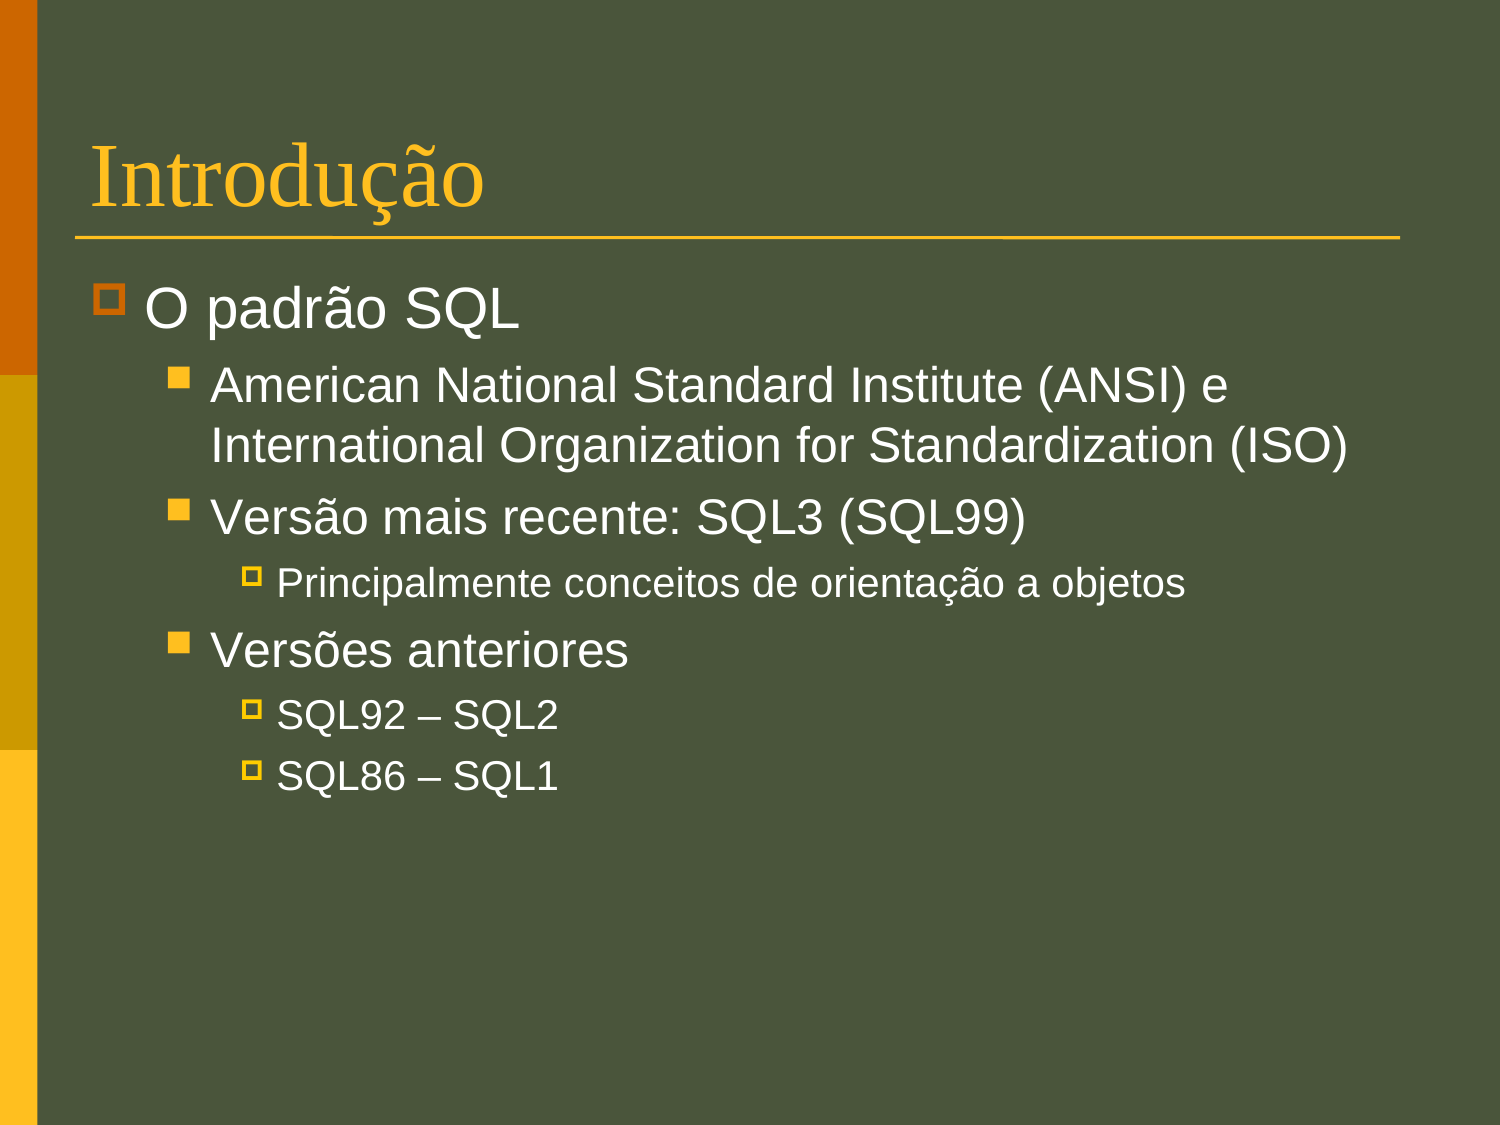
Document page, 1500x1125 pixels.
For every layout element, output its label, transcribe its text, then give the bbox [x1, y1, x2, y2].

title Introdução [75, 45, 1426, 233]
list O padrão SQL American National Standard Institute (ANSI) e International Organization for Standardization (ISO) Versão mais recente: SQL3 (SQL99) Principalmente conceitos de orientação a objetos Versões anteriores SQL92 – SQL2 SQL86 – SQL1 [75, 262, 1426, 1006]
